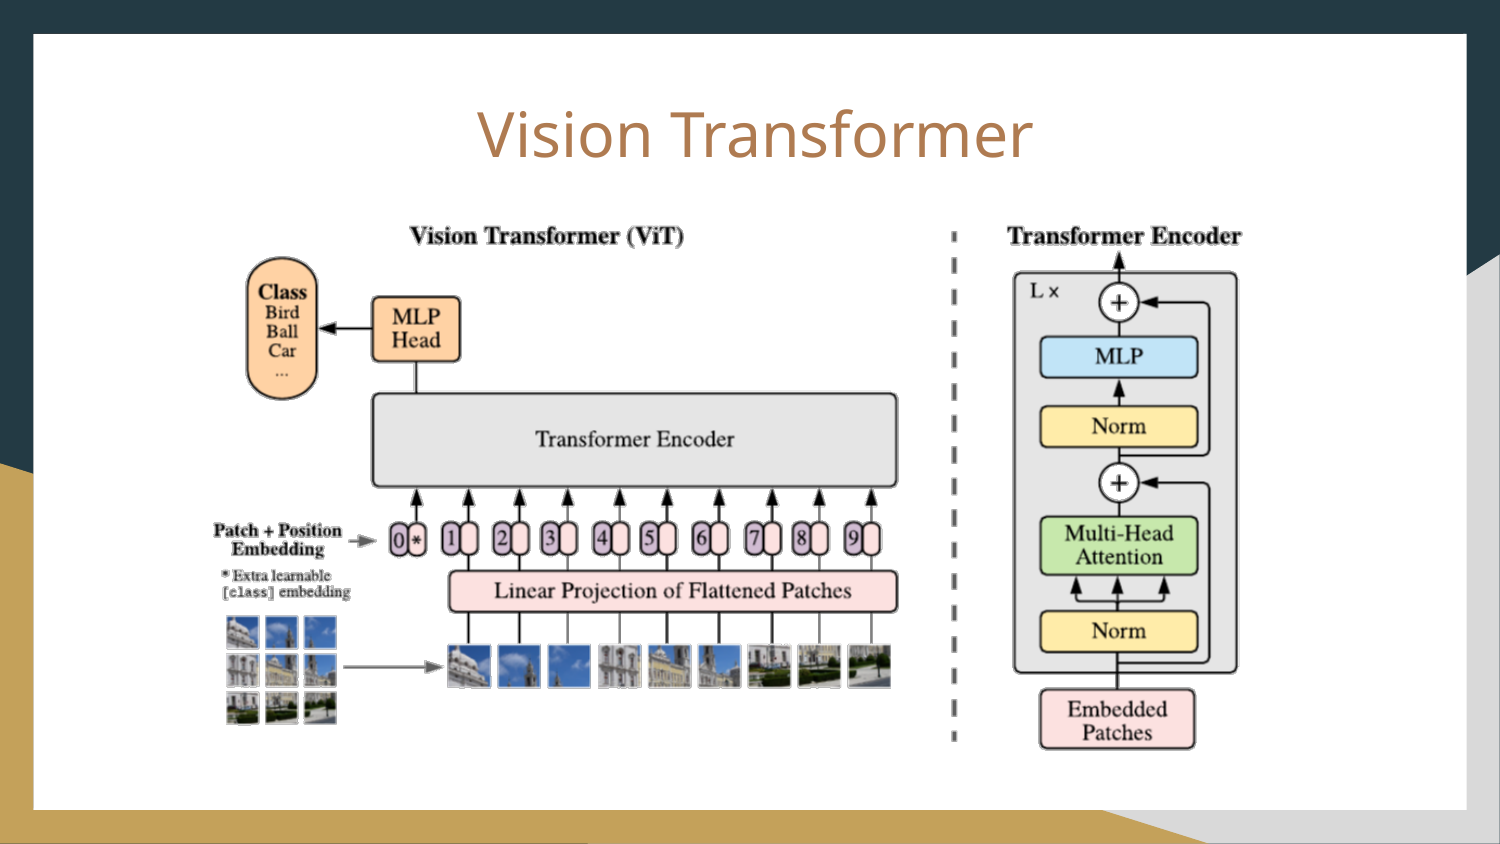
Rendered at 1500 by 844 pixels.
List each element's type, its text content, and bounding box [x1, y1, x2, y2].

title Vision Transformer [140, 75, 1372, 201]
picture [212, 214, 1263, 758]
